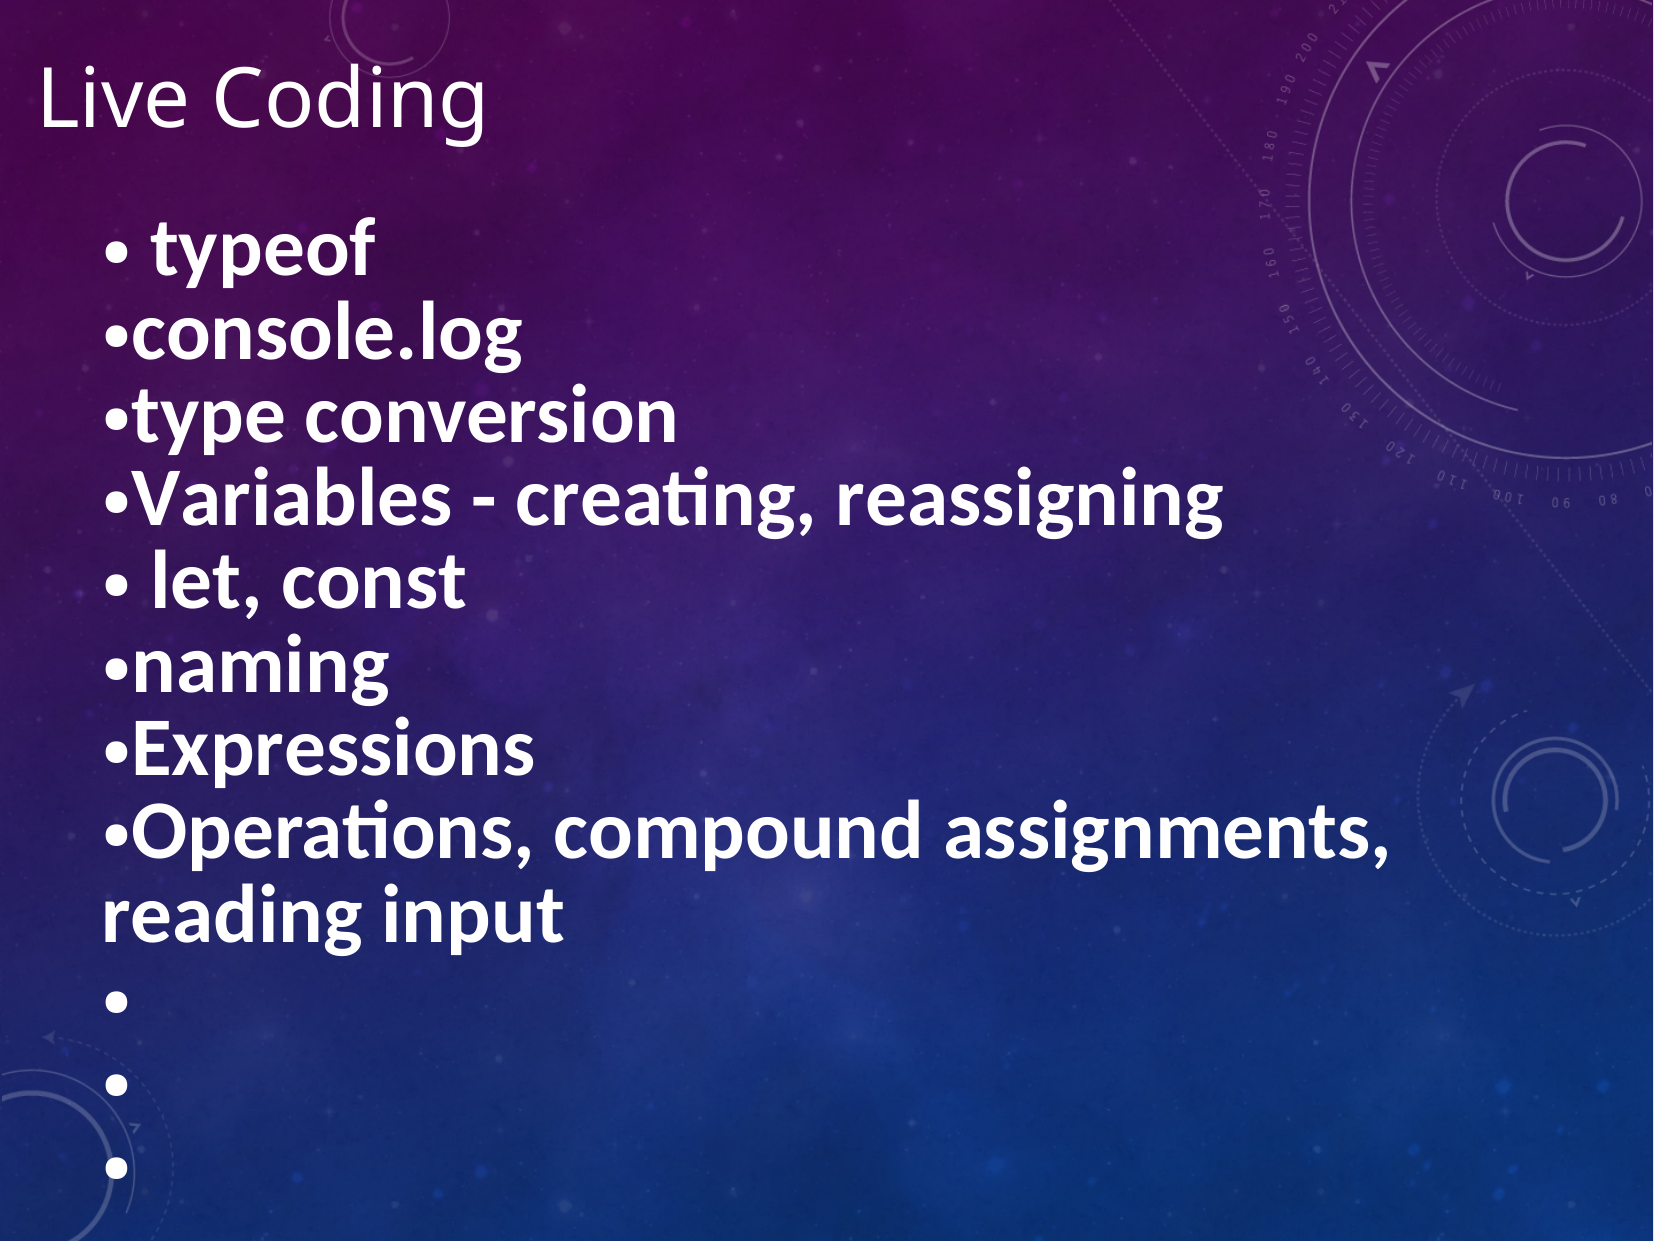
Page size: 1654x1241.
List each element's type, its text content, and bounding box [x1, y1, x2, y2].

text_box Live Coding [19, 17, 1599, 174]
text_box typeof console.log type conversion Variables - creating, reassigning let, const naming Expressions Operations, compound assignments, reading input [84, 205, 1646, 1158]
